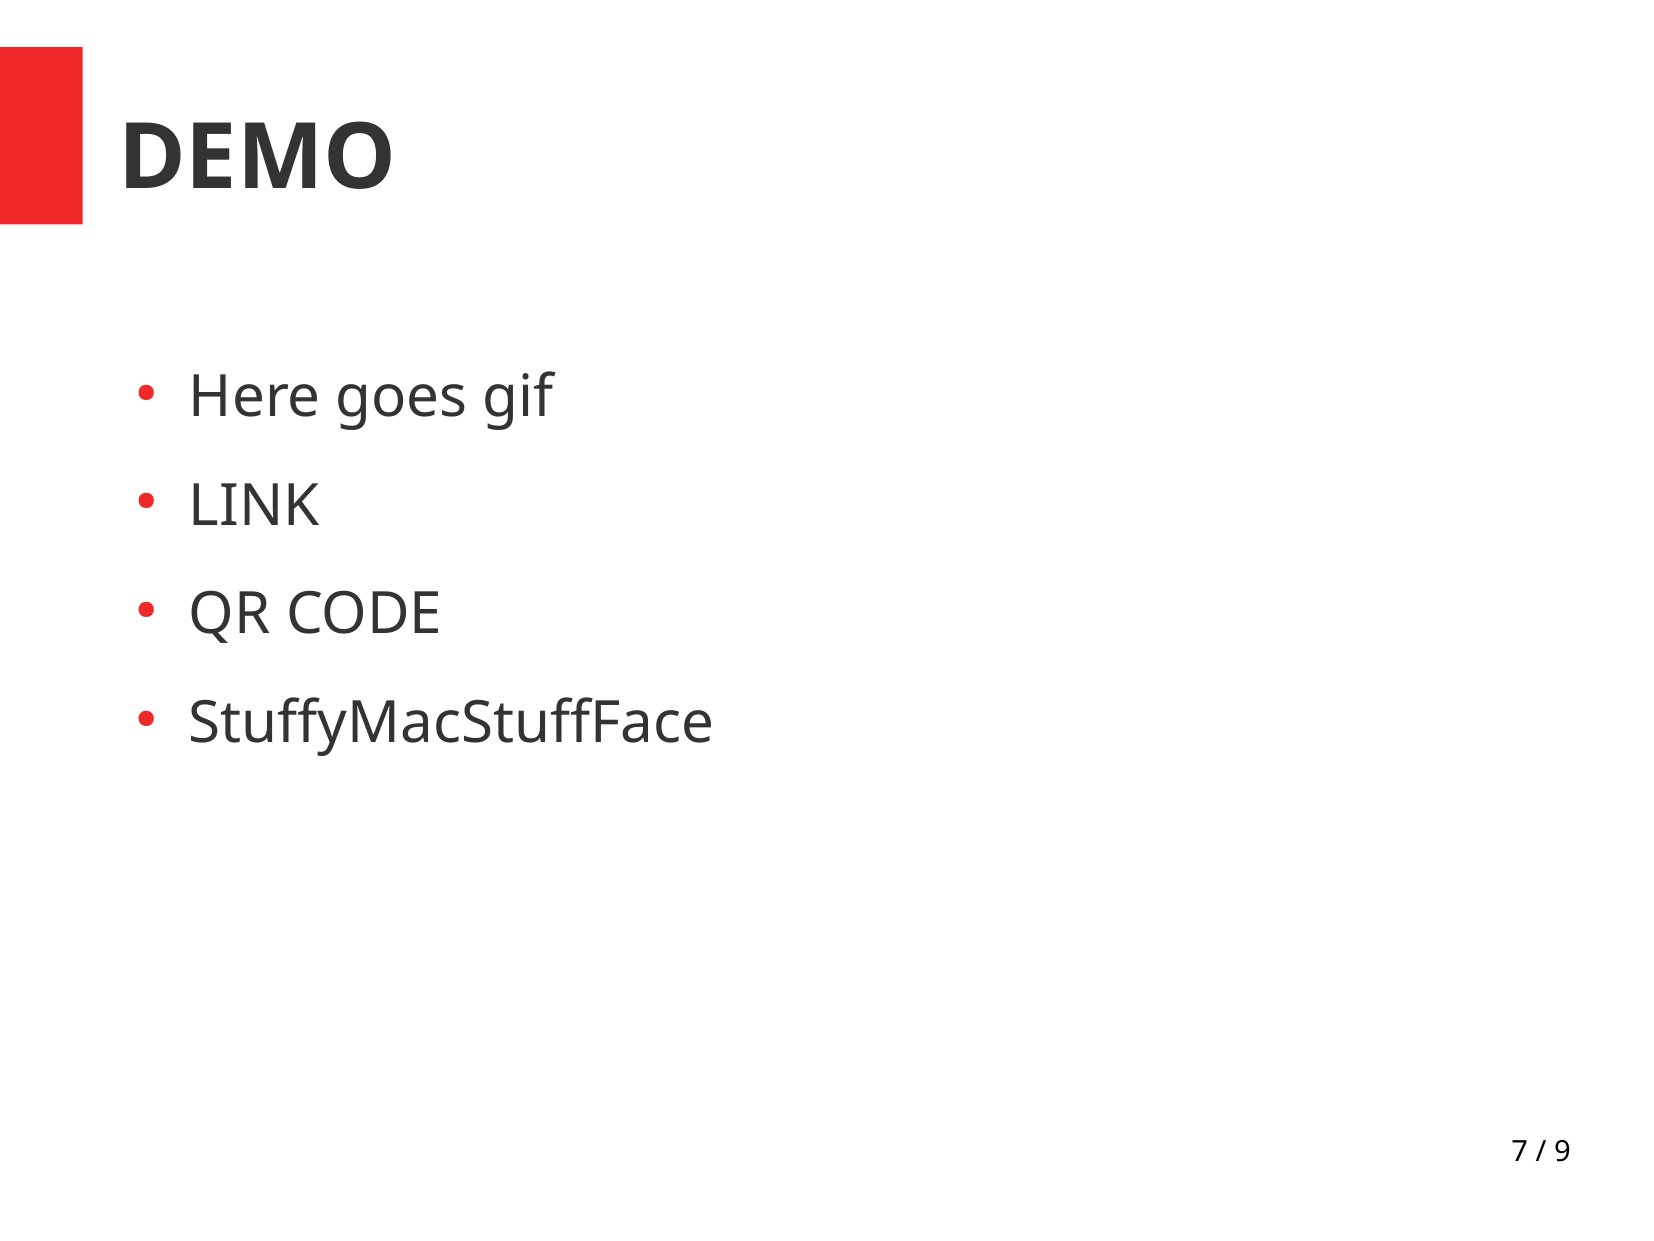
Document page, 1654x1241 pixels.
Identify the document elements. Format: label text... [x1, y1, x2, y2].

list Here goes gif LINK QR CODE StuffyMacStuffFace [118, 354, 1536, 1074]
title DEMO [118, 49, 1571, 257]
